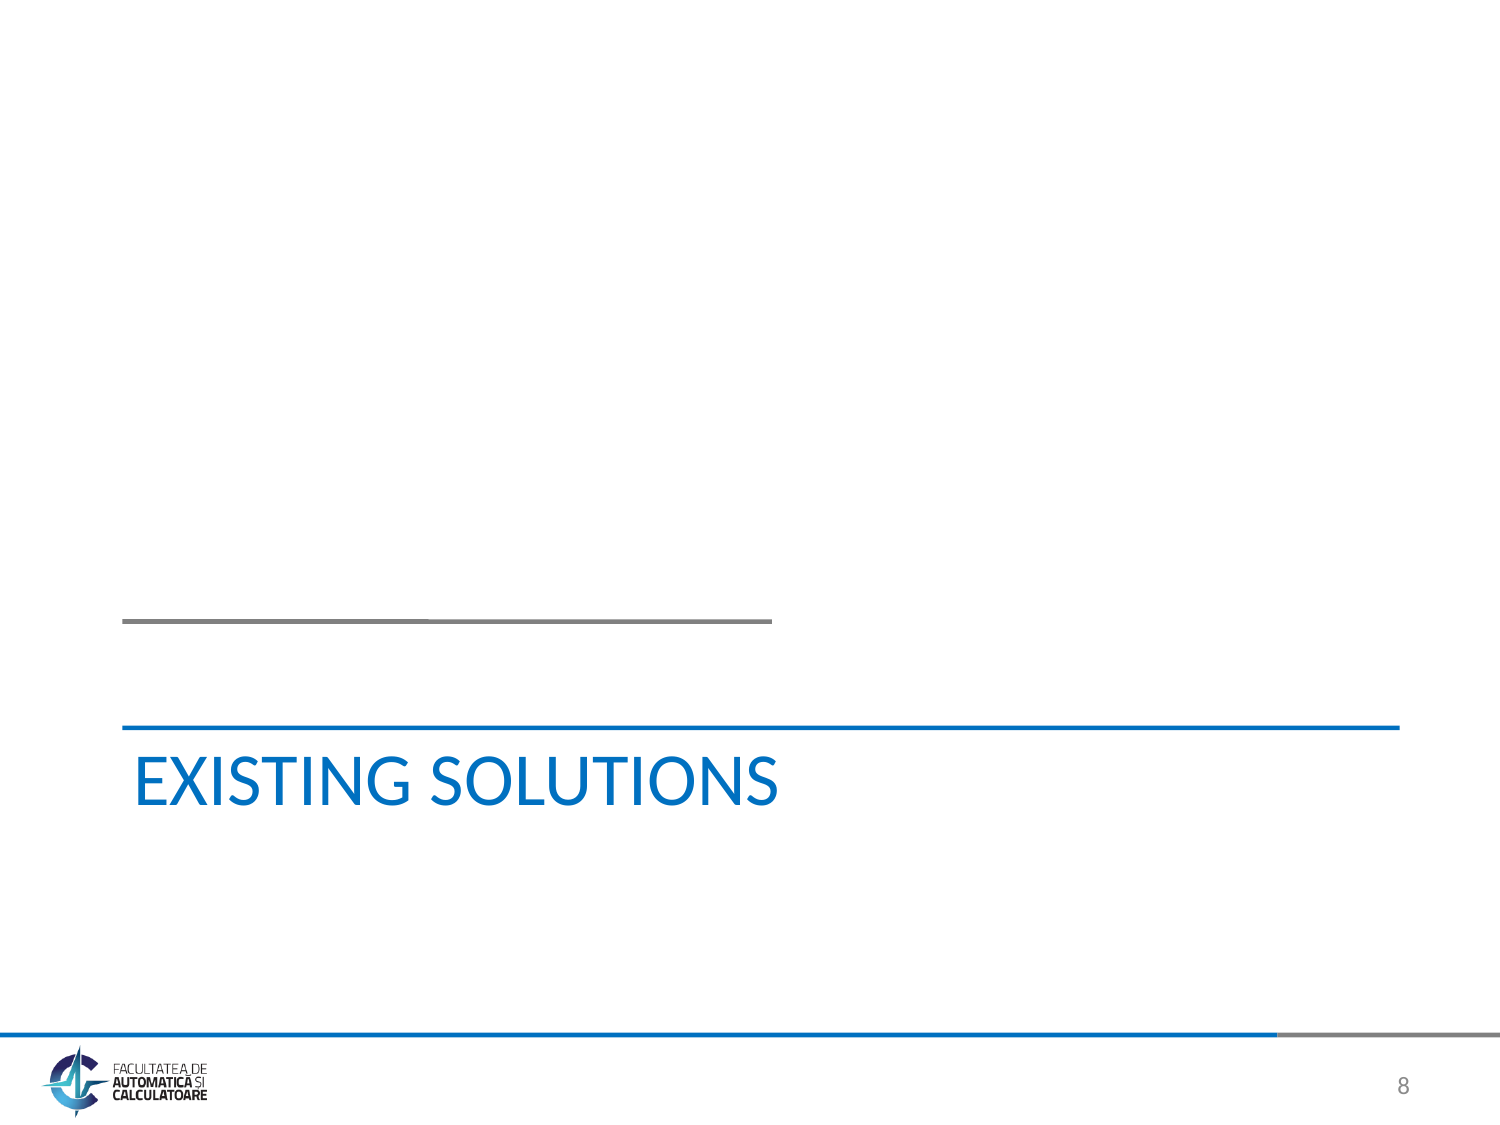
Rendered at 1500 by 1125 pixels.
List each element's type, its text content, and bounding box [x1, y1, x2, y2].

title Existing solutions [118, 722, 1394, 947]
picture [41, 1045, 207, 1118]
